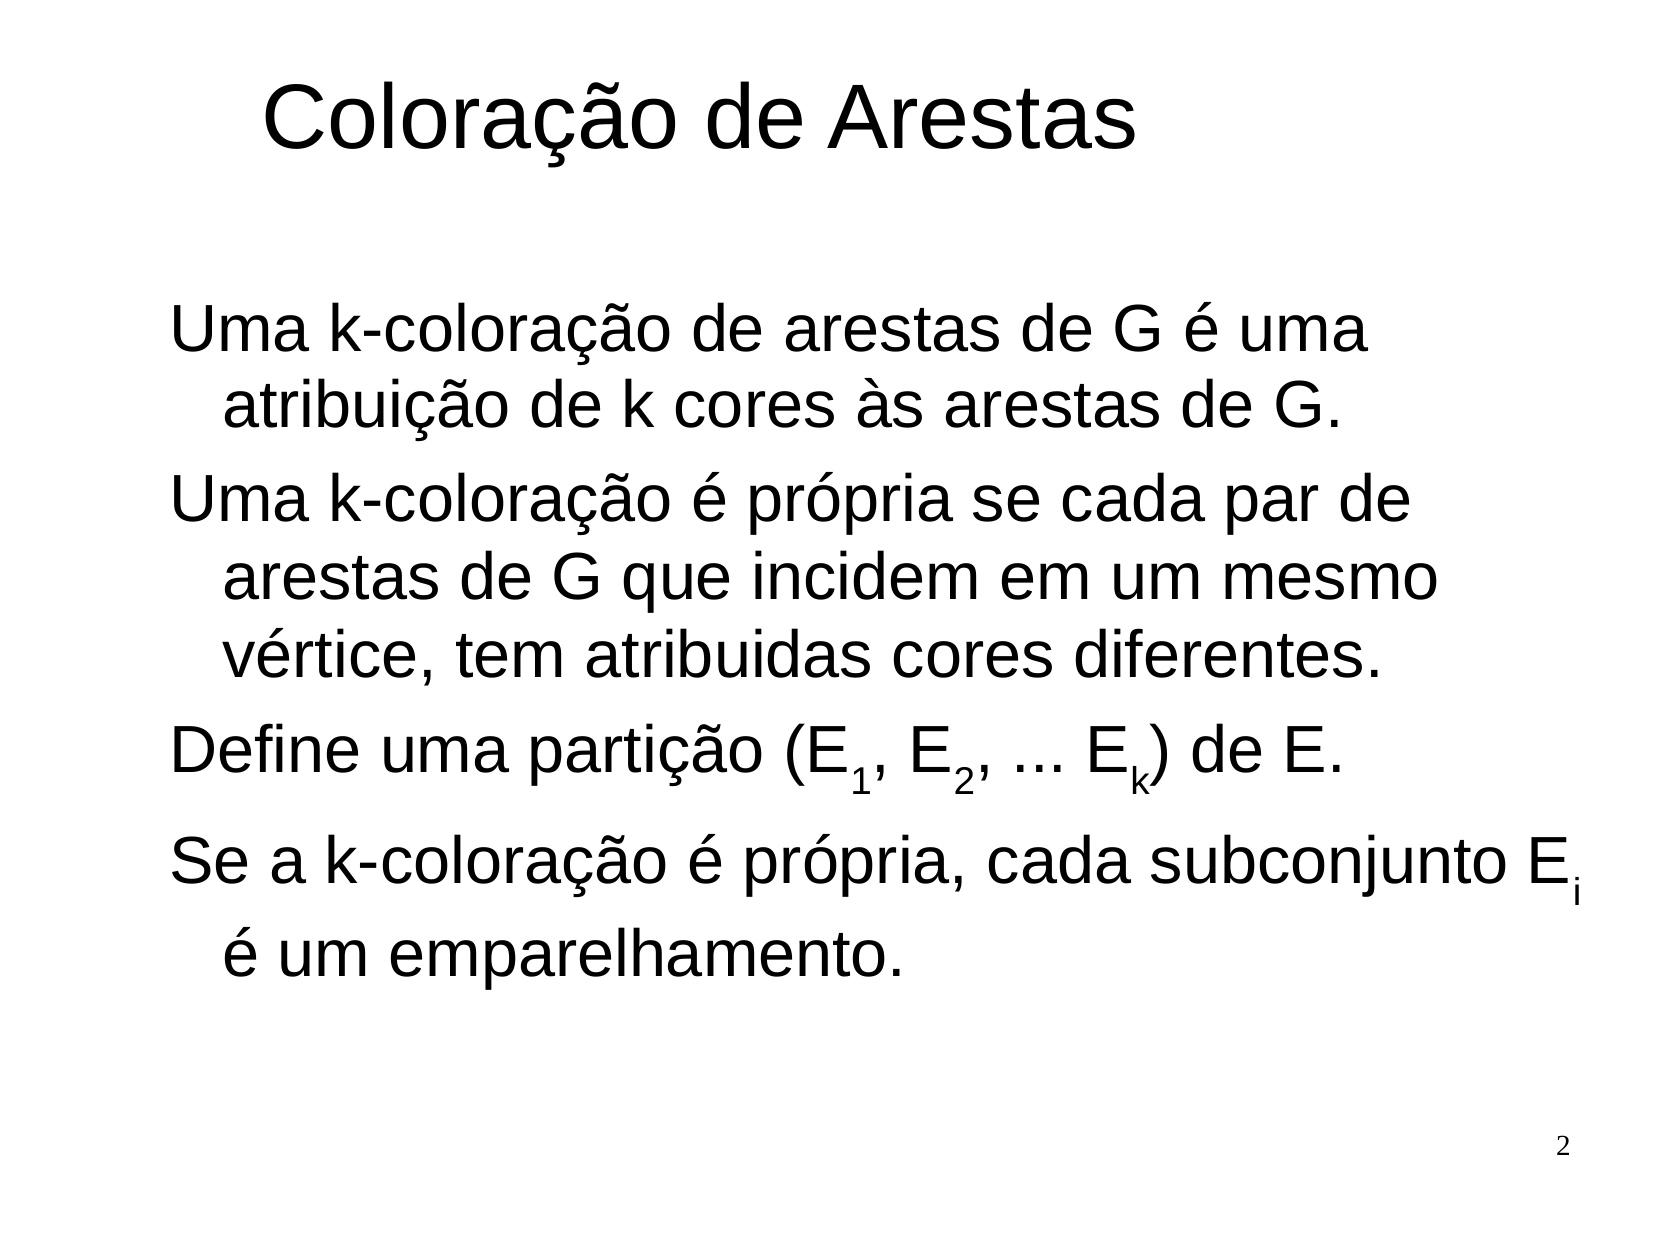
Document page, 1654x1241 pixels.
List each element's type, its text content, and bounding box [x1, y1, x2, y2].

title Coloração de Arestas [261, 58, 1433, 173]
list Uma k-coloração de arestas de G é uma atribuição de k cores às arestas de G. Uma k-coloração é própria se cada par de arestas de G que incidem em um mesmo vértice, tem atribuidas cores diferentes. Define uma partição (E1, E2, ... Ek) de E. Se a k-coloração é própria, cada subconjunto Ei é um emparelhamento. [151, 289, 1598, 1143]
